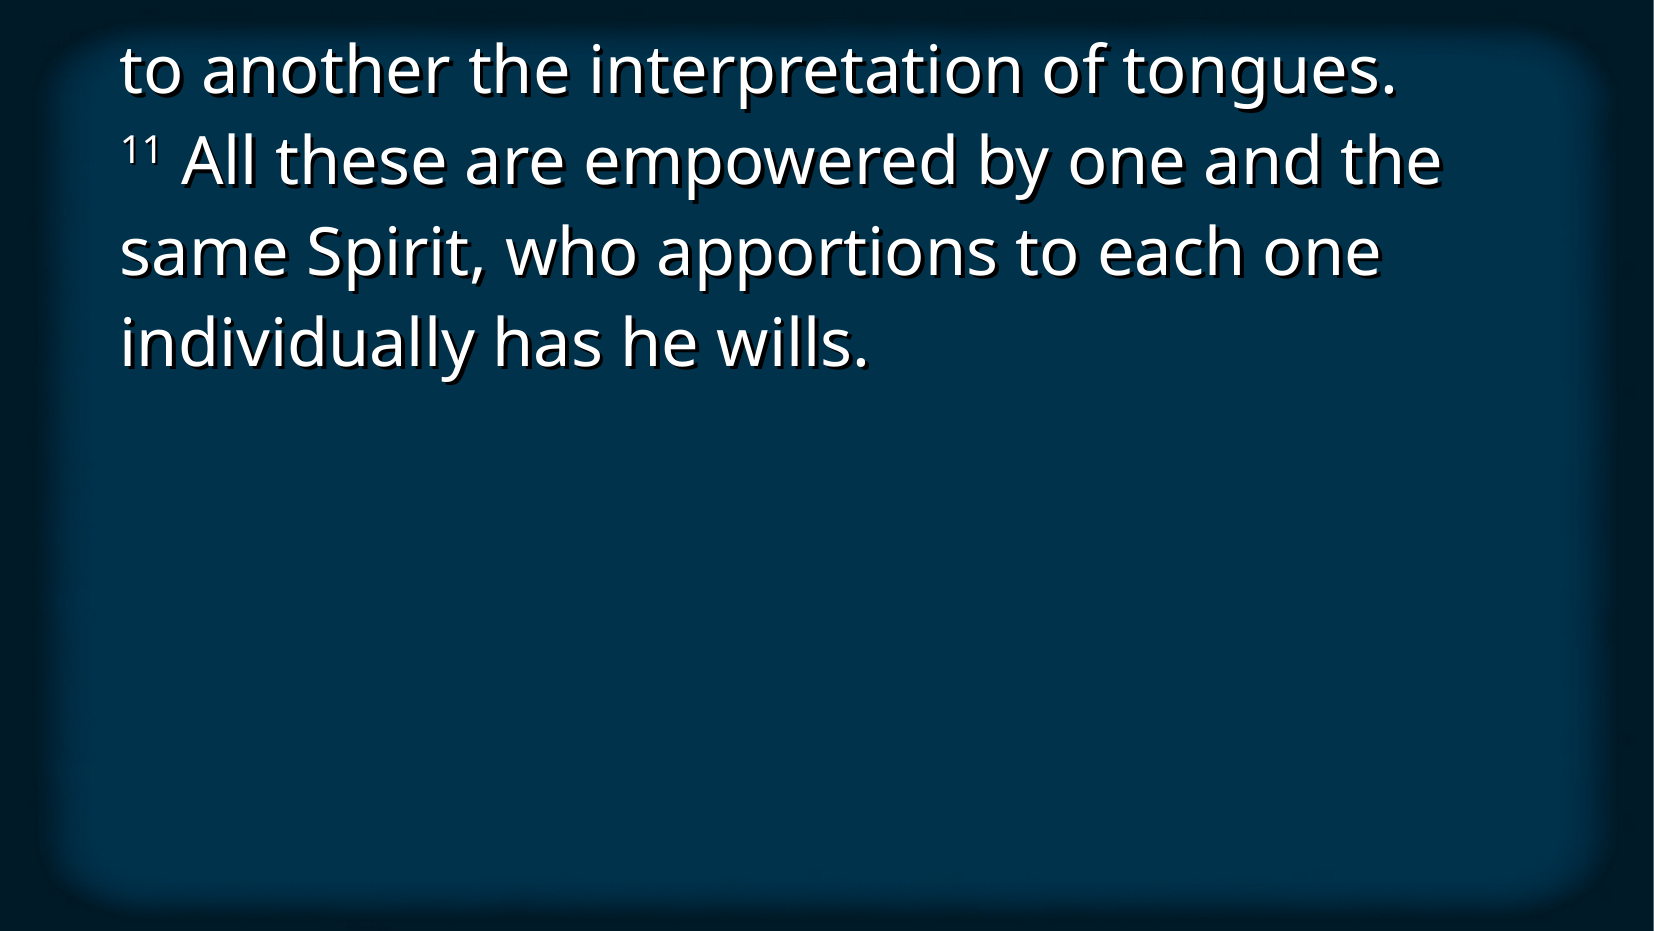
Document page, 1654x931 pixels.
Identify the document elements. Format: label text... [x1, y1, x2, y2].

picture [0, 0, 1654, 931]
text_box to another the interpretation of tongues. 11 All these are empowered by one and the same Spirit, who apportions to each one individually has he wills. [105, 15, 1591, 385]
